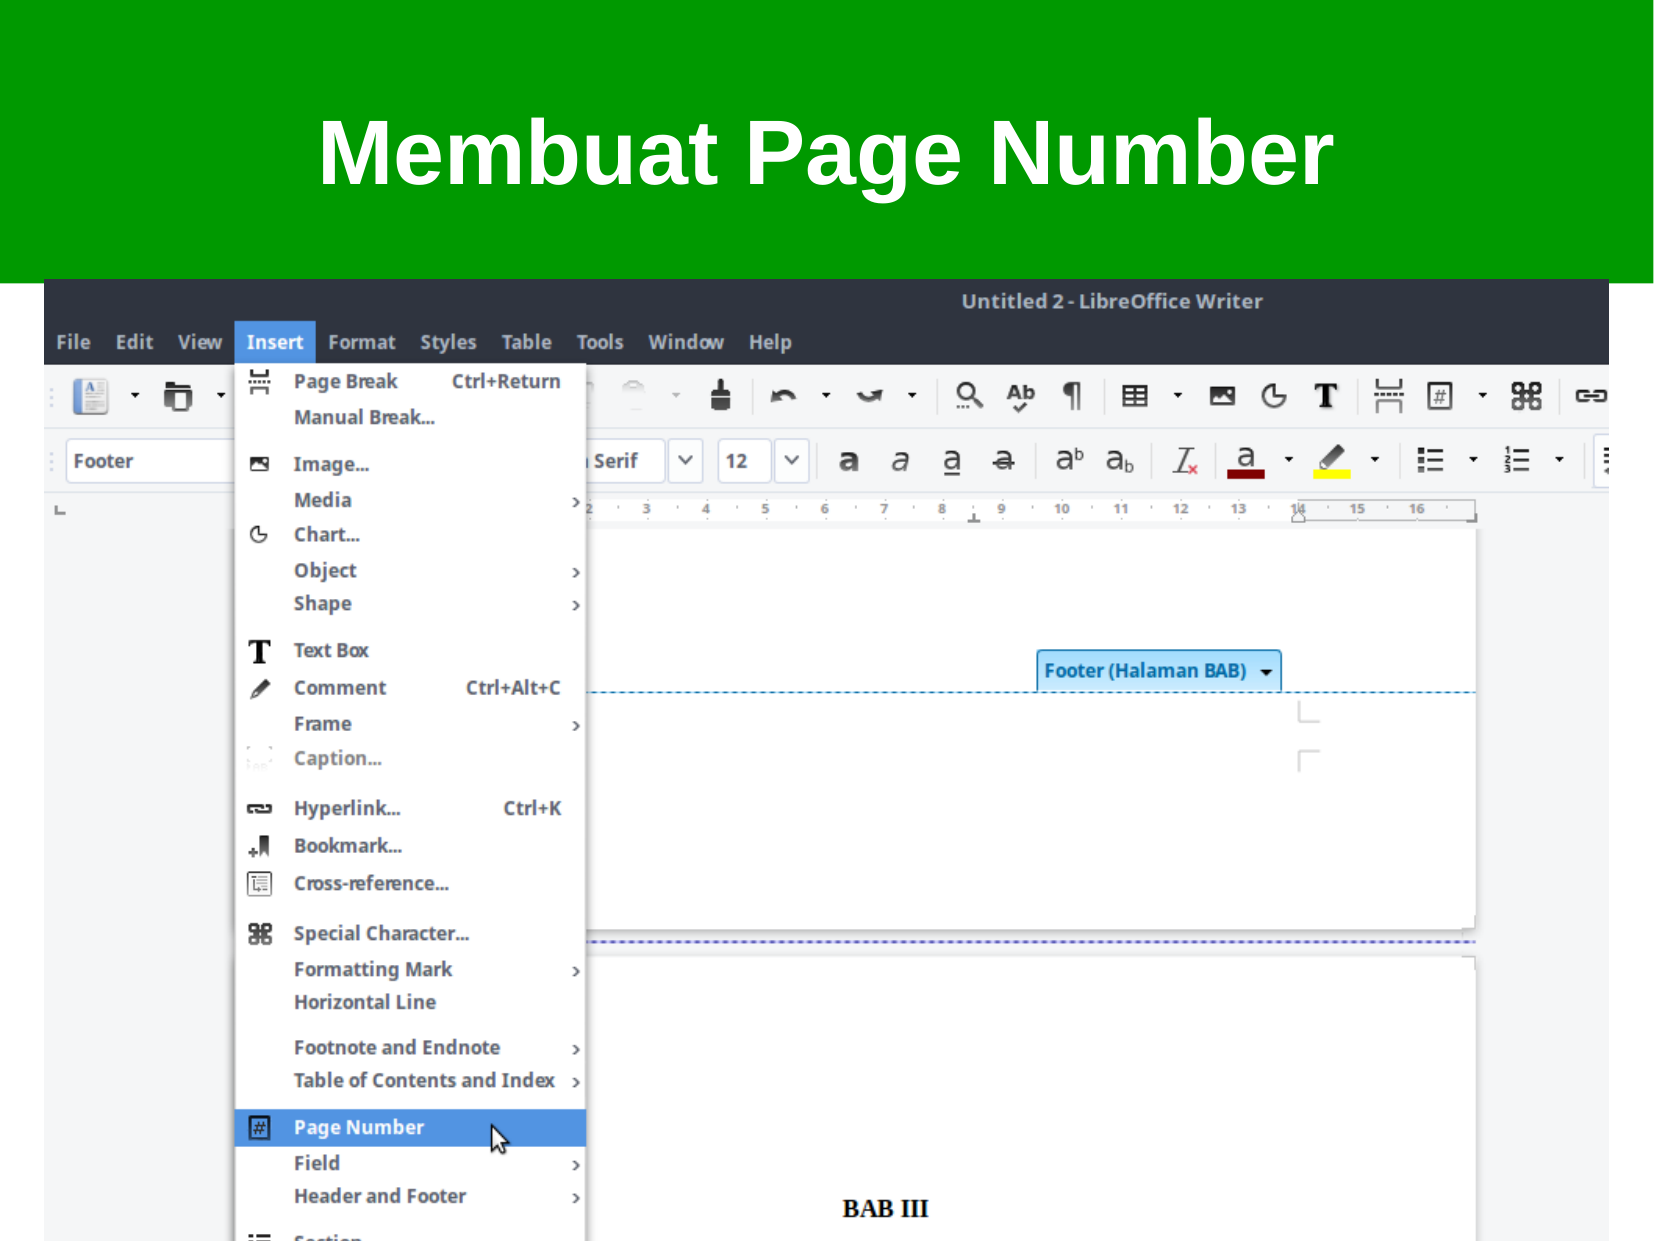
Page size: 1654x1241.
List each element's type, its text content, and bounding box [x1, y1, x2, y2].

text_box [0, 0, 1654, 284]
title Membuat Page Number [82, 49, 1571, 257]
picture [44, 279, 1609, 1241]
